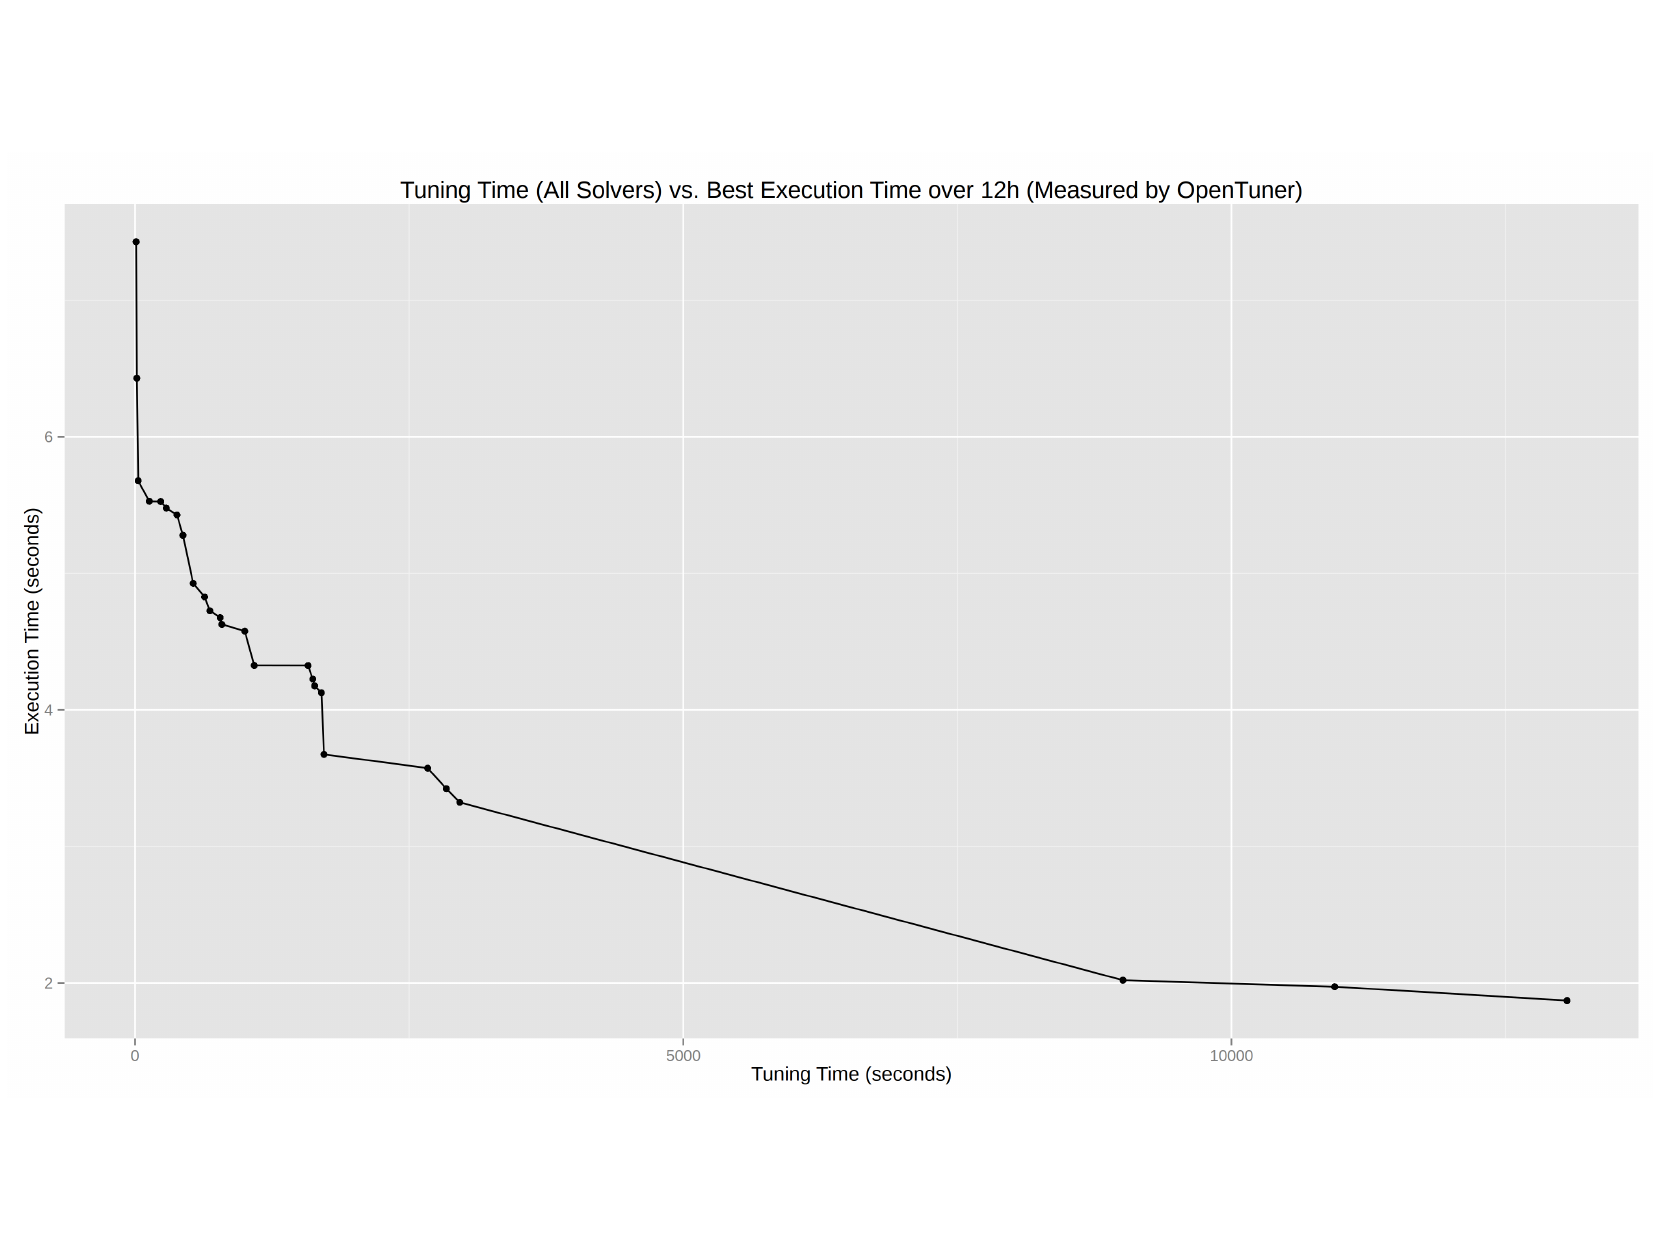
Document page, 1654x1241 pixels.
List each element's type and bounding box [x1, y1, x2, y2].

picture [7, 152, 1654, 1098]
